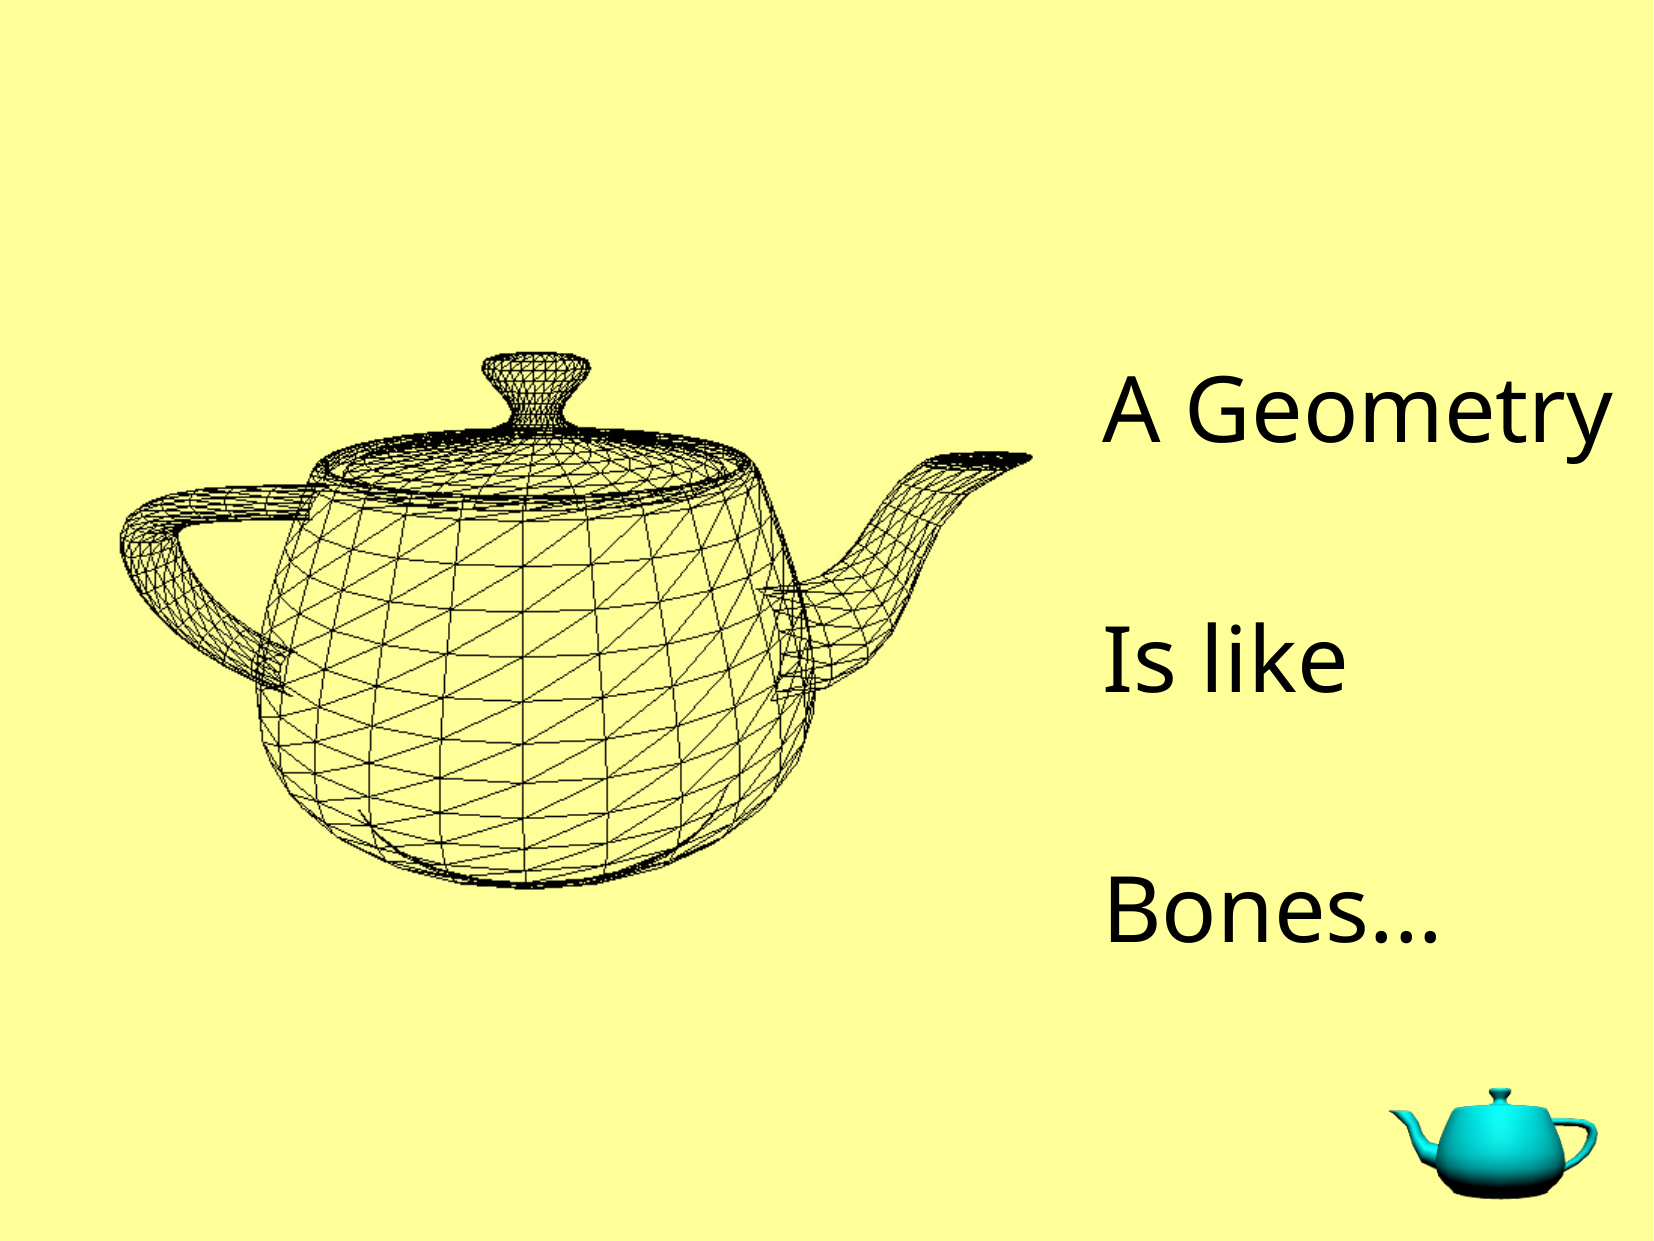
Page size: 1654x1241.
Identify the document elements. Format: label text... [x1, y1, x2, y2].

picture [1387, 1085, 1600, 1201]
text_box A Geometry Is like Bones... [1087, 337, 1593, 903]
picture [87, 215, 1051, 938]
